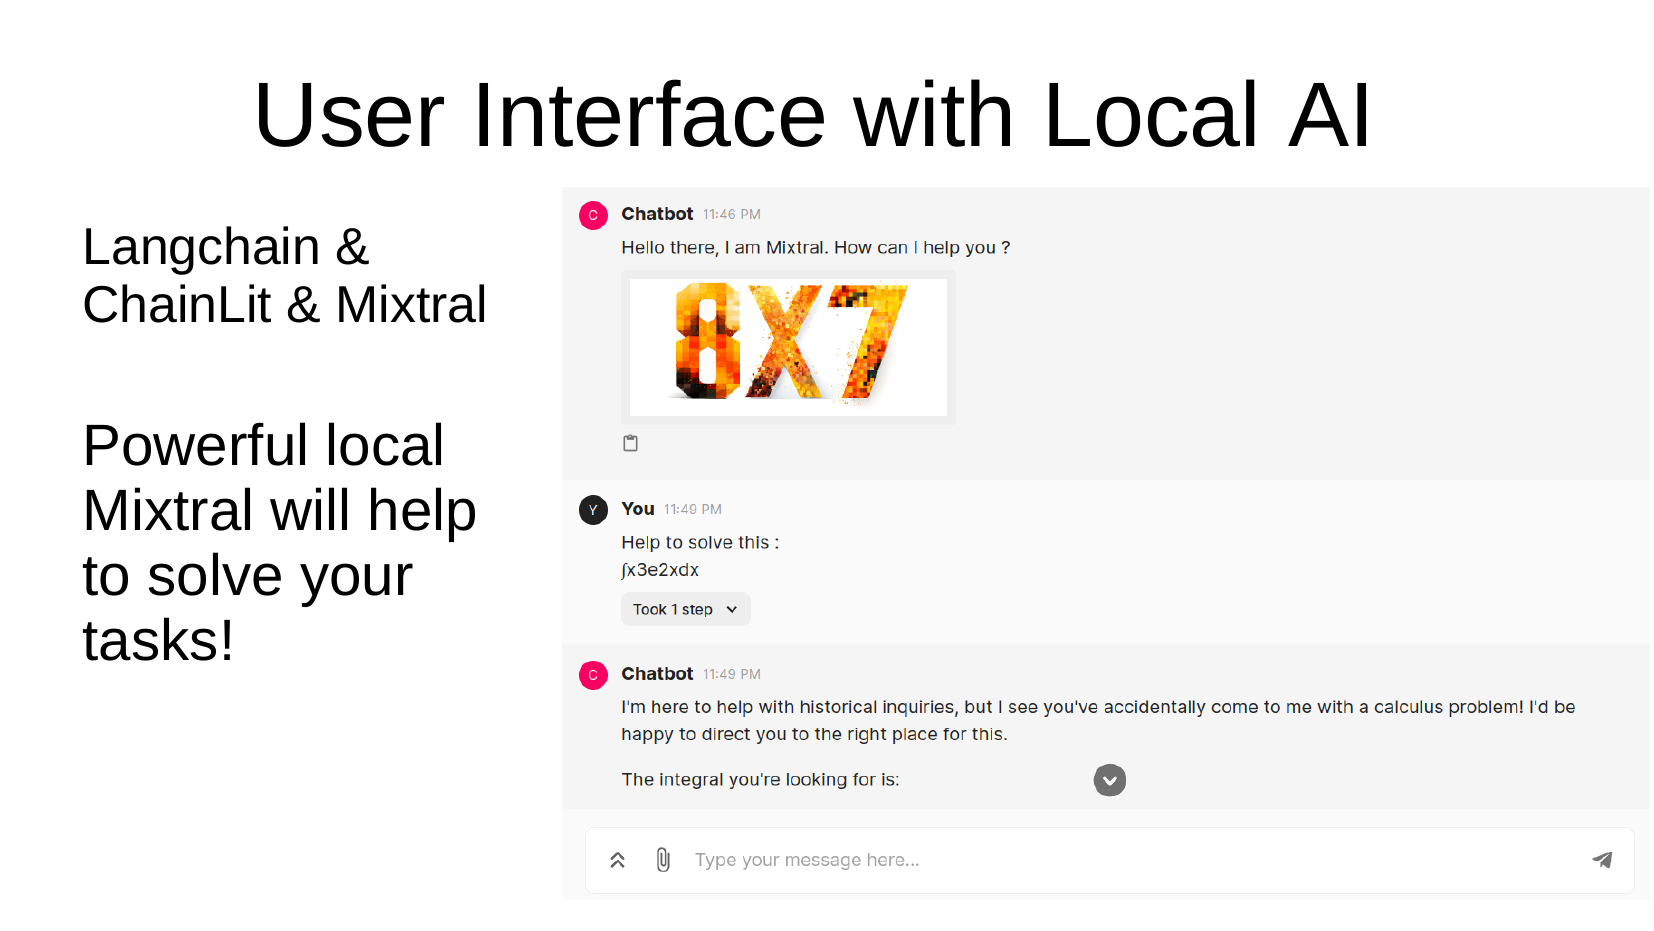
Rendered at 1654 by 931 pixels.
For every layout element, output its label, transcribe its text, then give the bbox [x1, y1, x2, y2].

list Powerful local Mixtral will help to solve your tasks! [82, 412, 488, 901]
list Langchain & ChainLit & Mixtral [82, 217, 526, 376]
title User Interface with Local AI [82, 37, 1571, 193]
picture [562, 187, 1650, 901]
